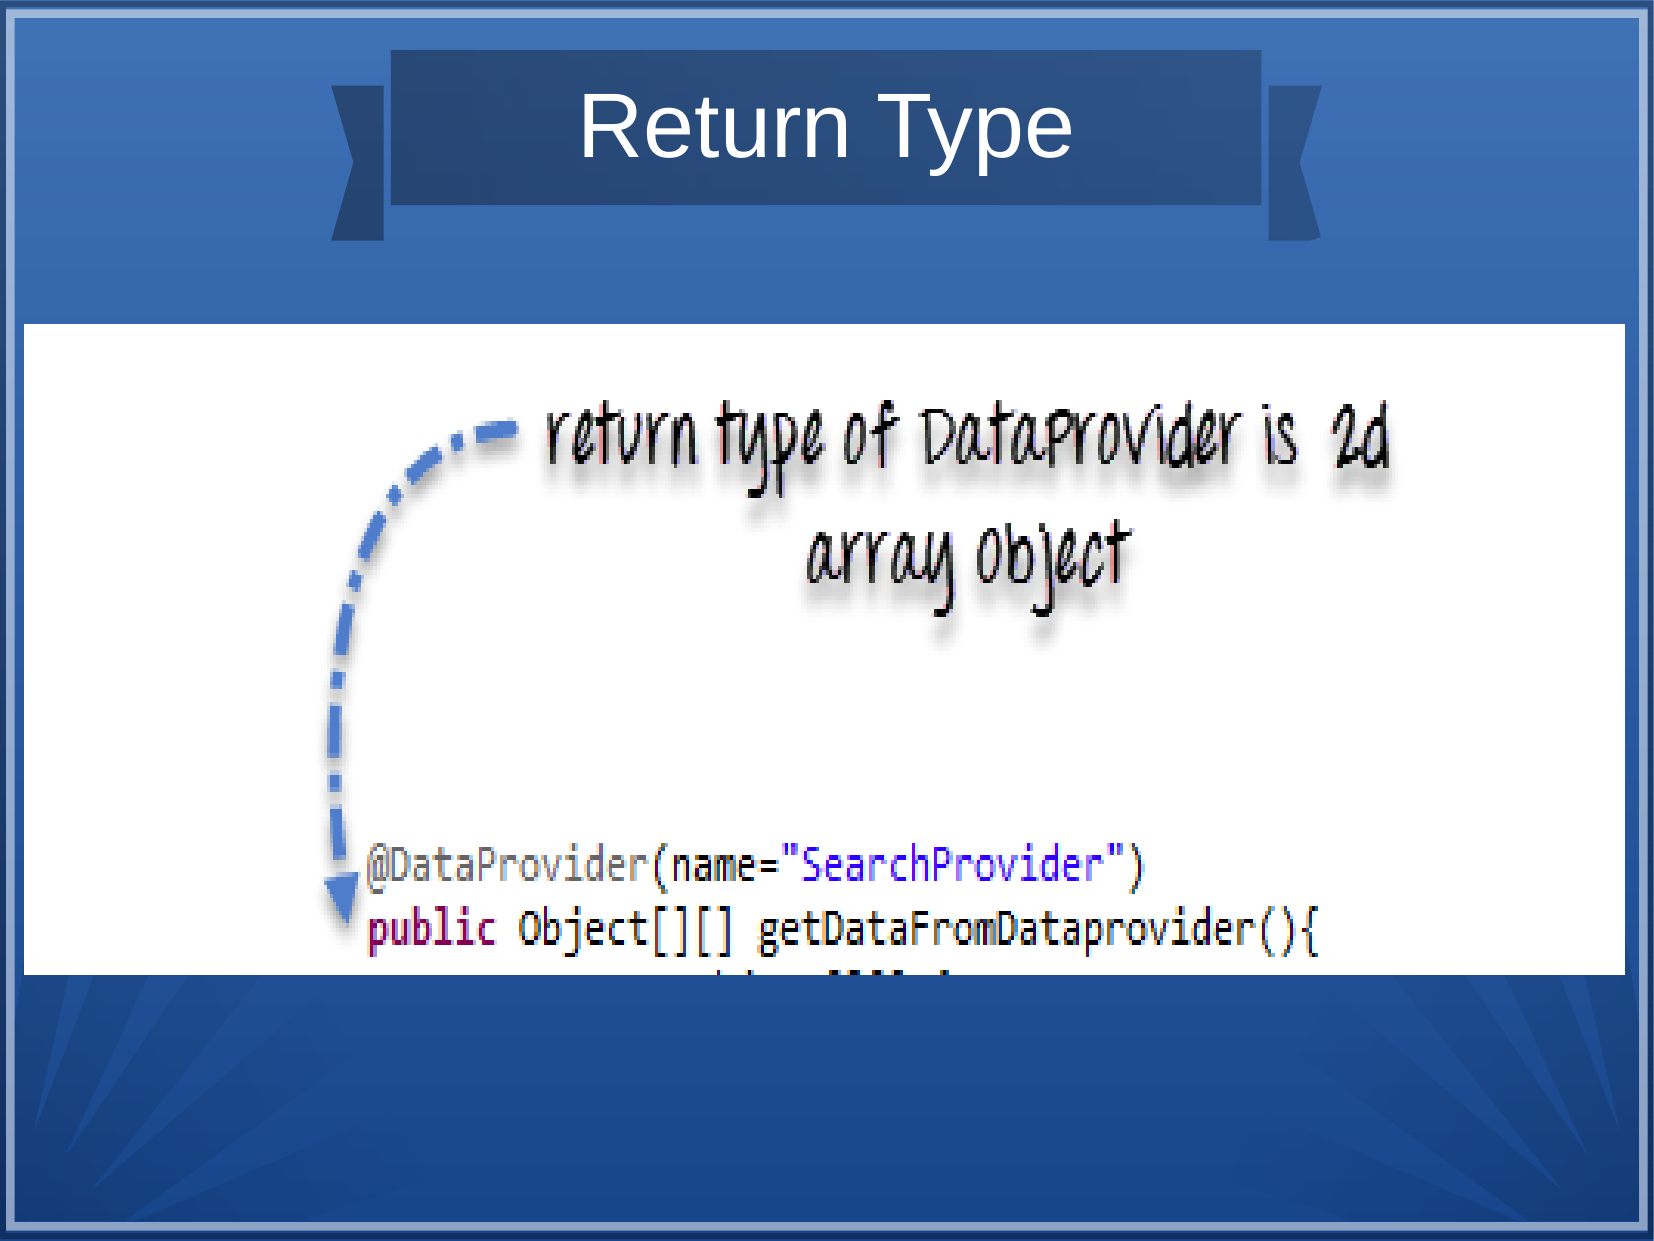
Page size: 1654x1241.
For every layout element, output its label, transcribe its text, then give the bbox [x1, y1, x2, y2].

title Return Type [389, 47, 1264, 205]
picture [24, 324, 1625, 975]
